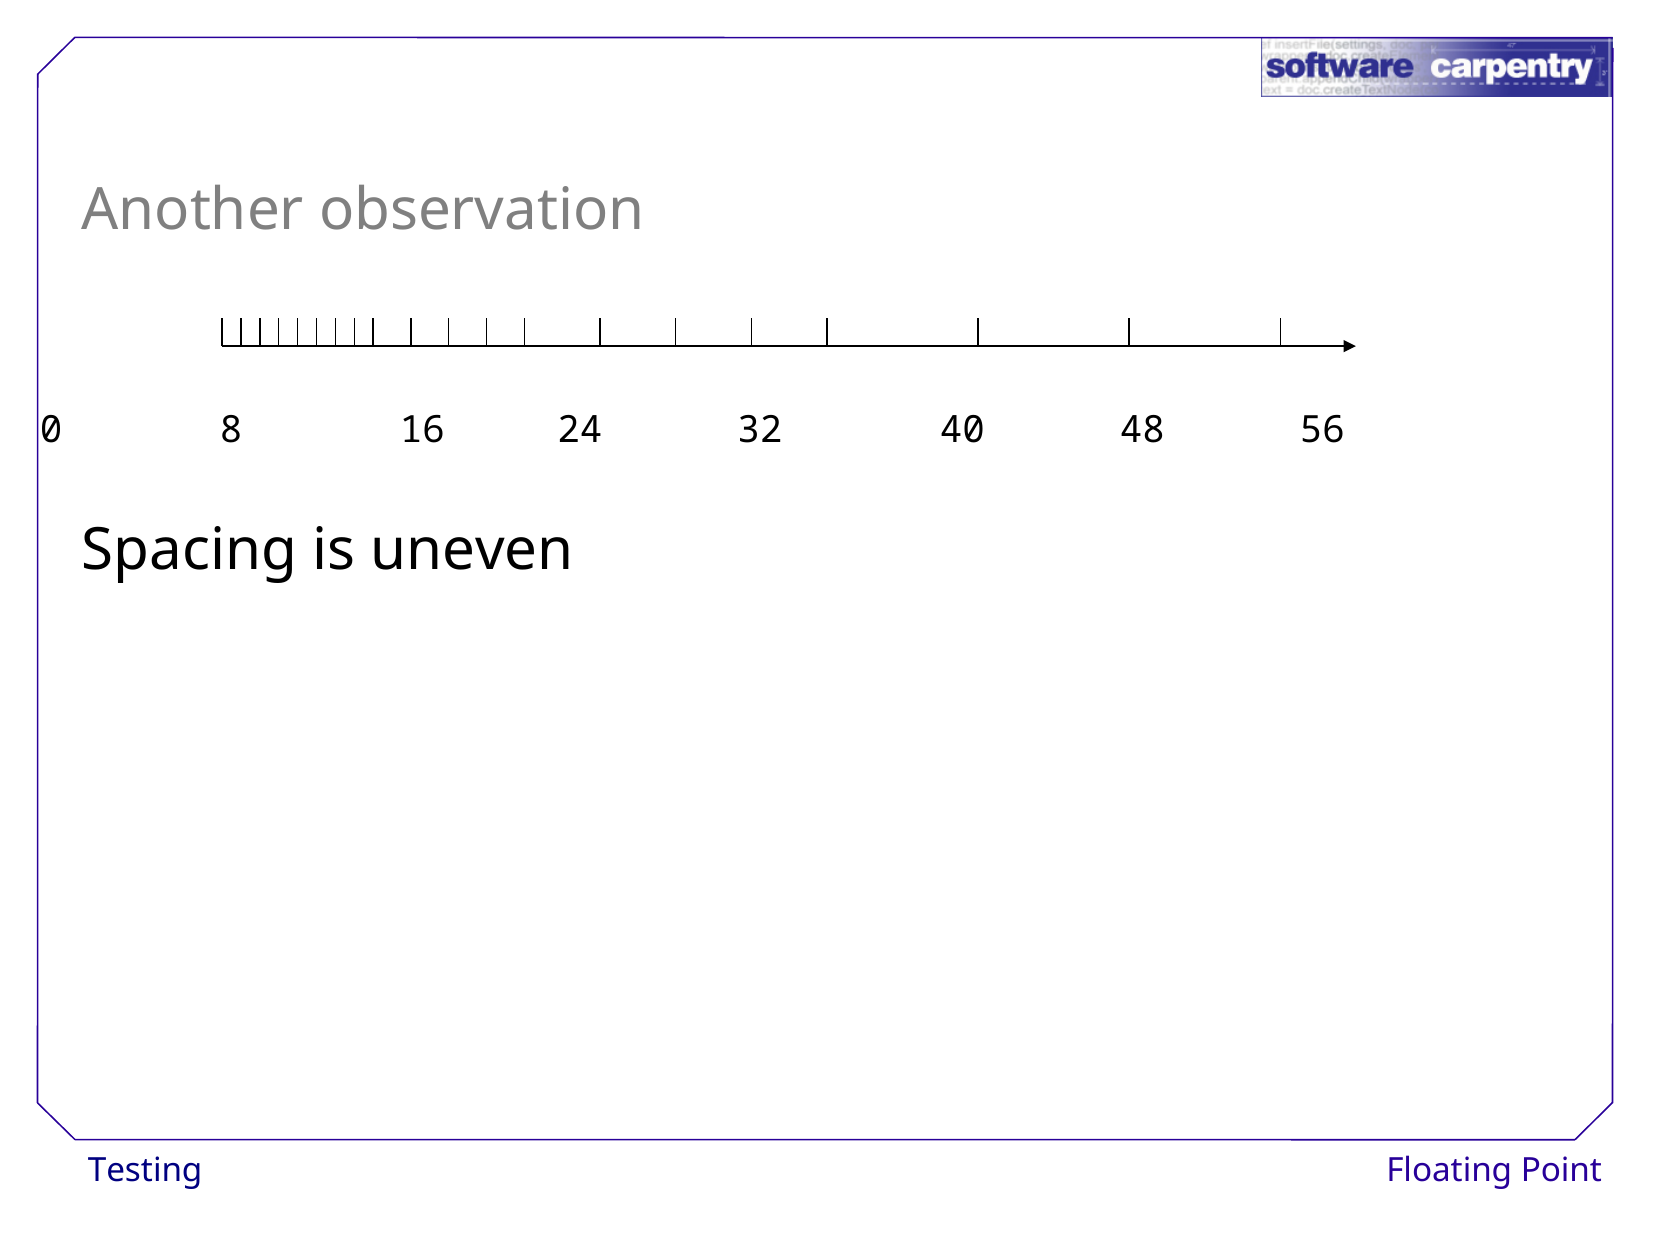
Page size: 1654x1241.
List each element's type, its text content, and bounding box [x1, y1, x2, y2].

text_box Another observation [66, 128, 810, 250]
picture [1261, 39, 1613, 97]
text_box Spacing is uneven [67, 468, 739, 589]
text_box 0 8 16 24 32 40 48 56 [25, 374, 1510, 458]
